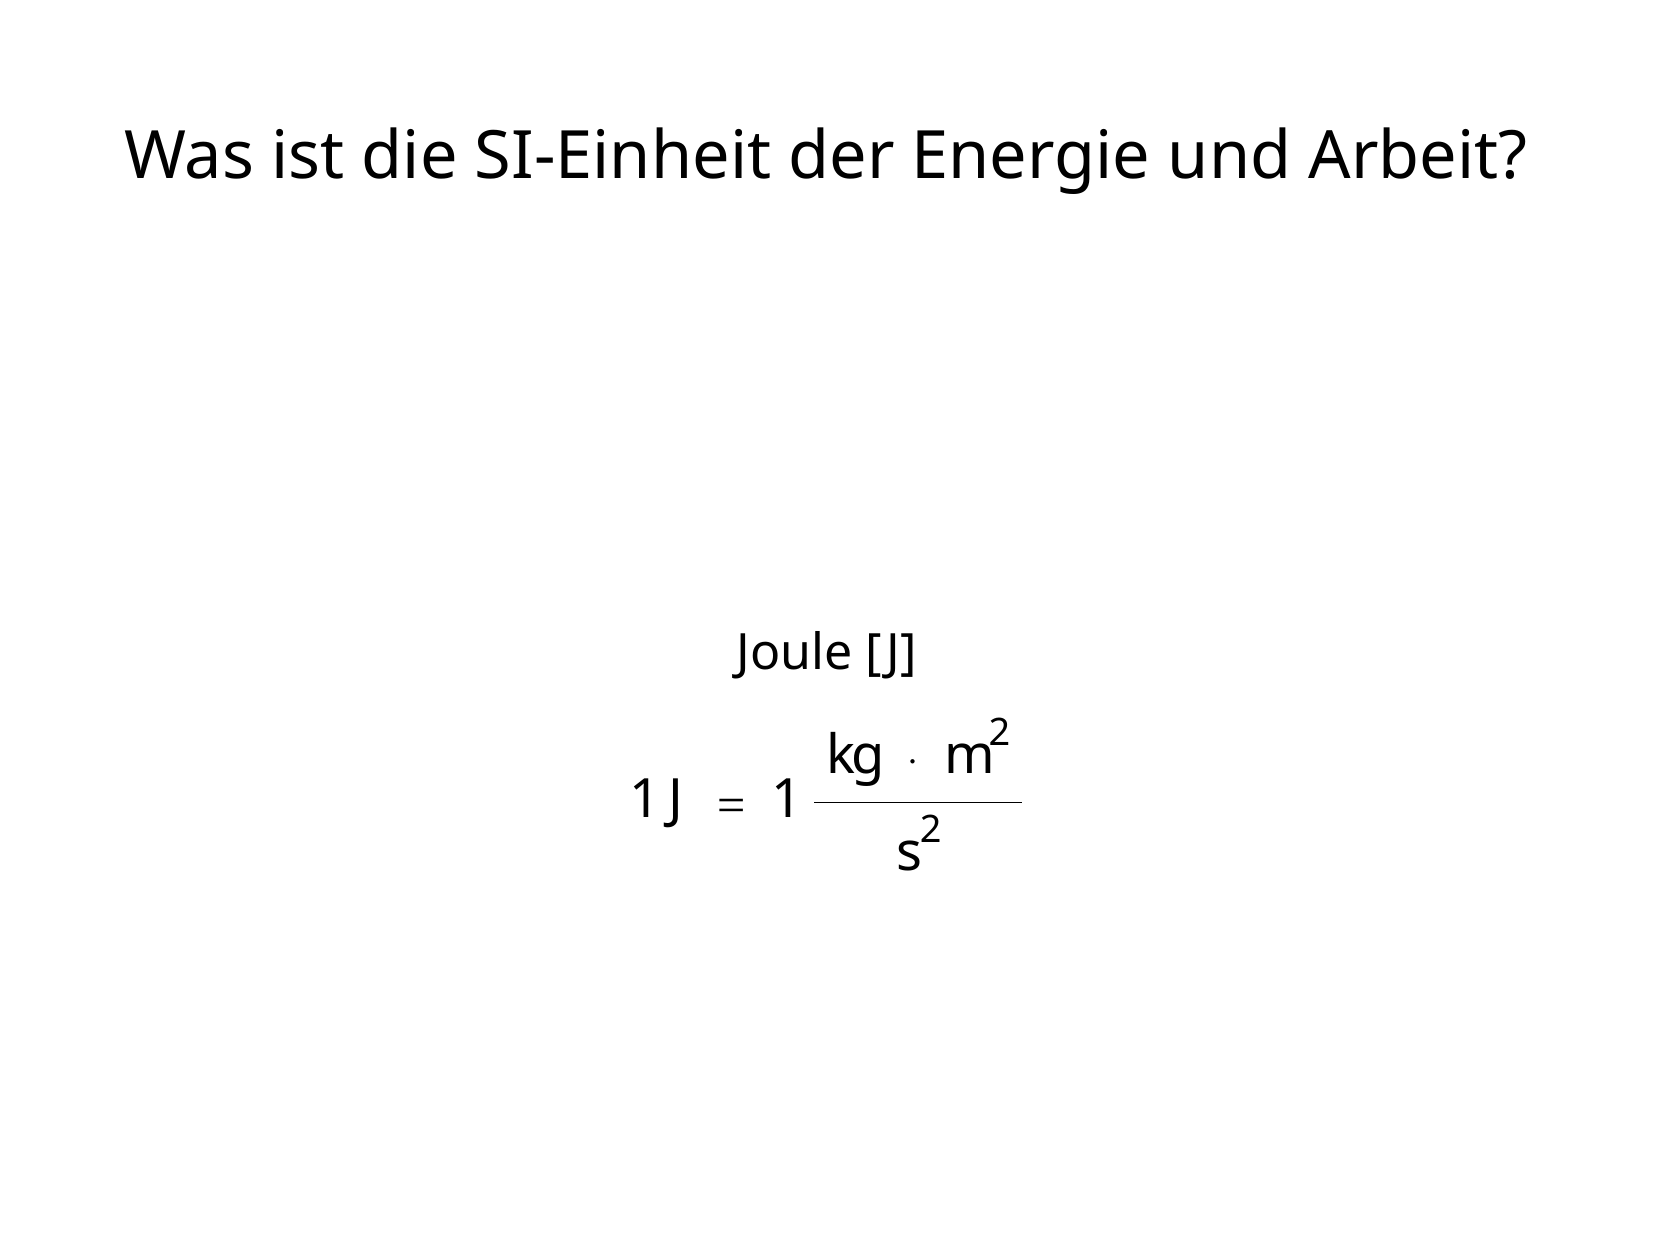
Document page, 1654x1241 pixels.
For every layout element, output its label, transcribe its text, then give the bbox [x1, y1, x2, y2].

chart [622, 709, 1031, 885]
title Was ist die SI-Einheit der Energie und Arbeit? [82, 49, 1571, 257]
subtitle Joule [J] [82, 290, 1571, 1010]
